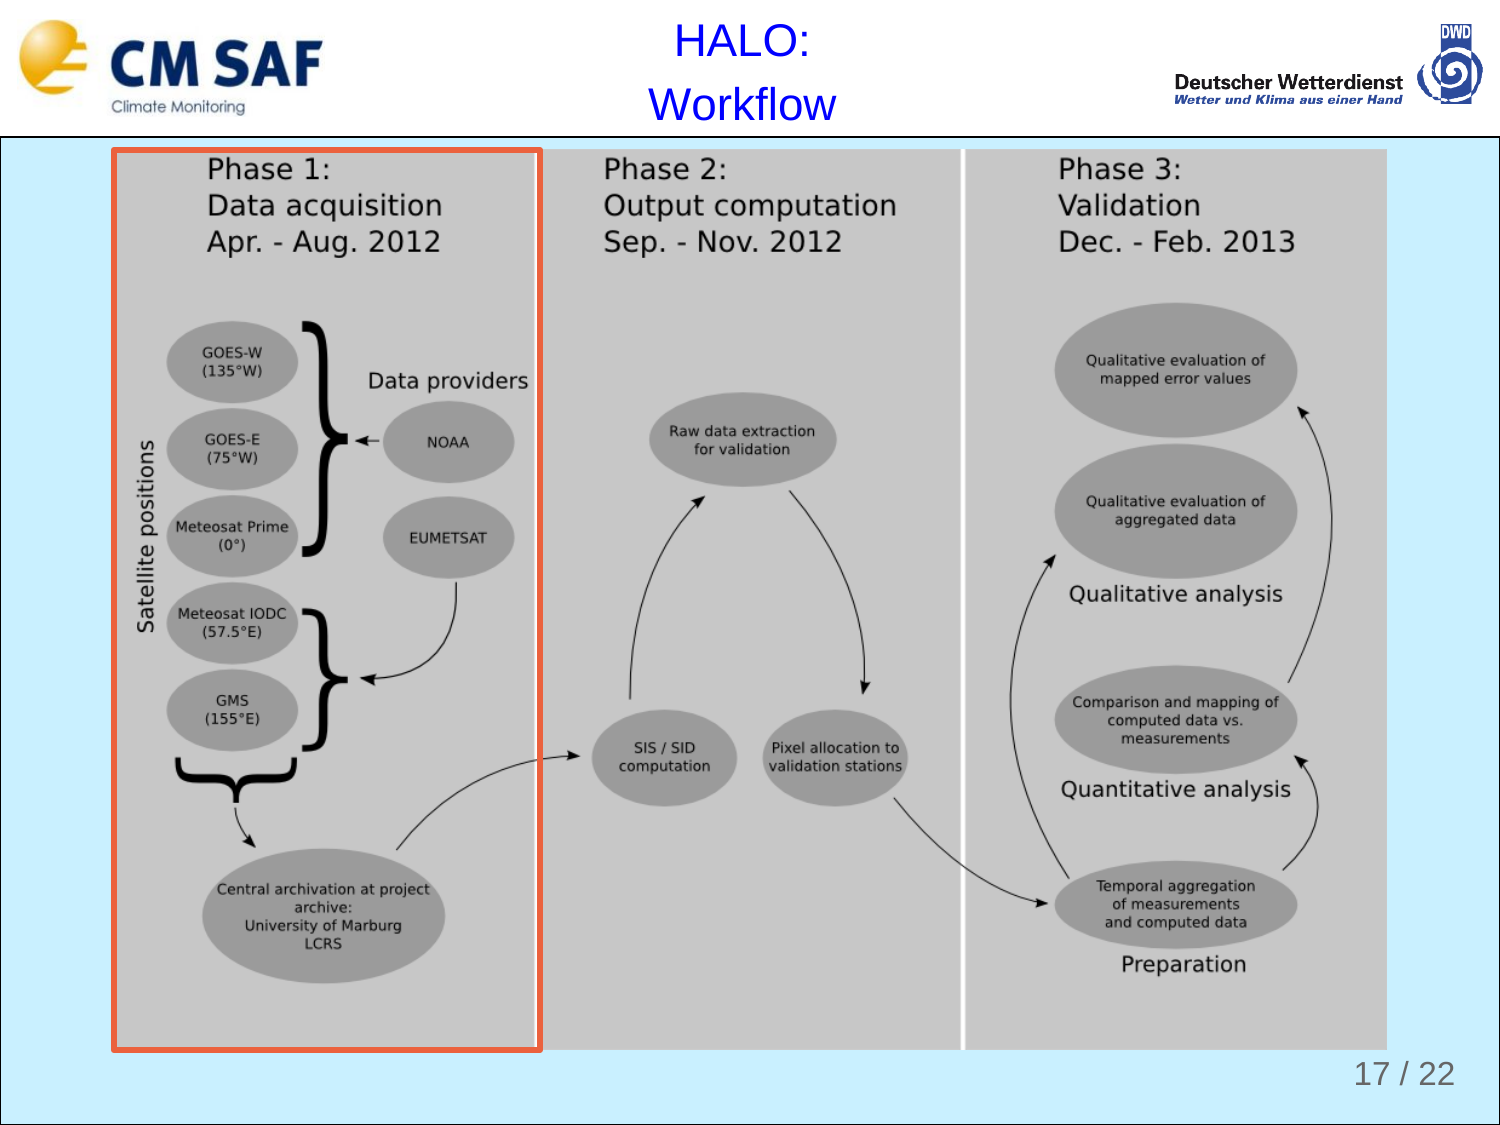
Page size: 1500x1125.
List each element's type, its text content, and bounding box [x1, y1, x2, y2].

picture [117, 153, 537, 1047]
text_box HALO: Workflow [313, 1, 1172, 80]
picture [17, 19, 325, 117]
picture [1175, 24, 1483, 104]
picture [543, 149, 1387, 1051]
